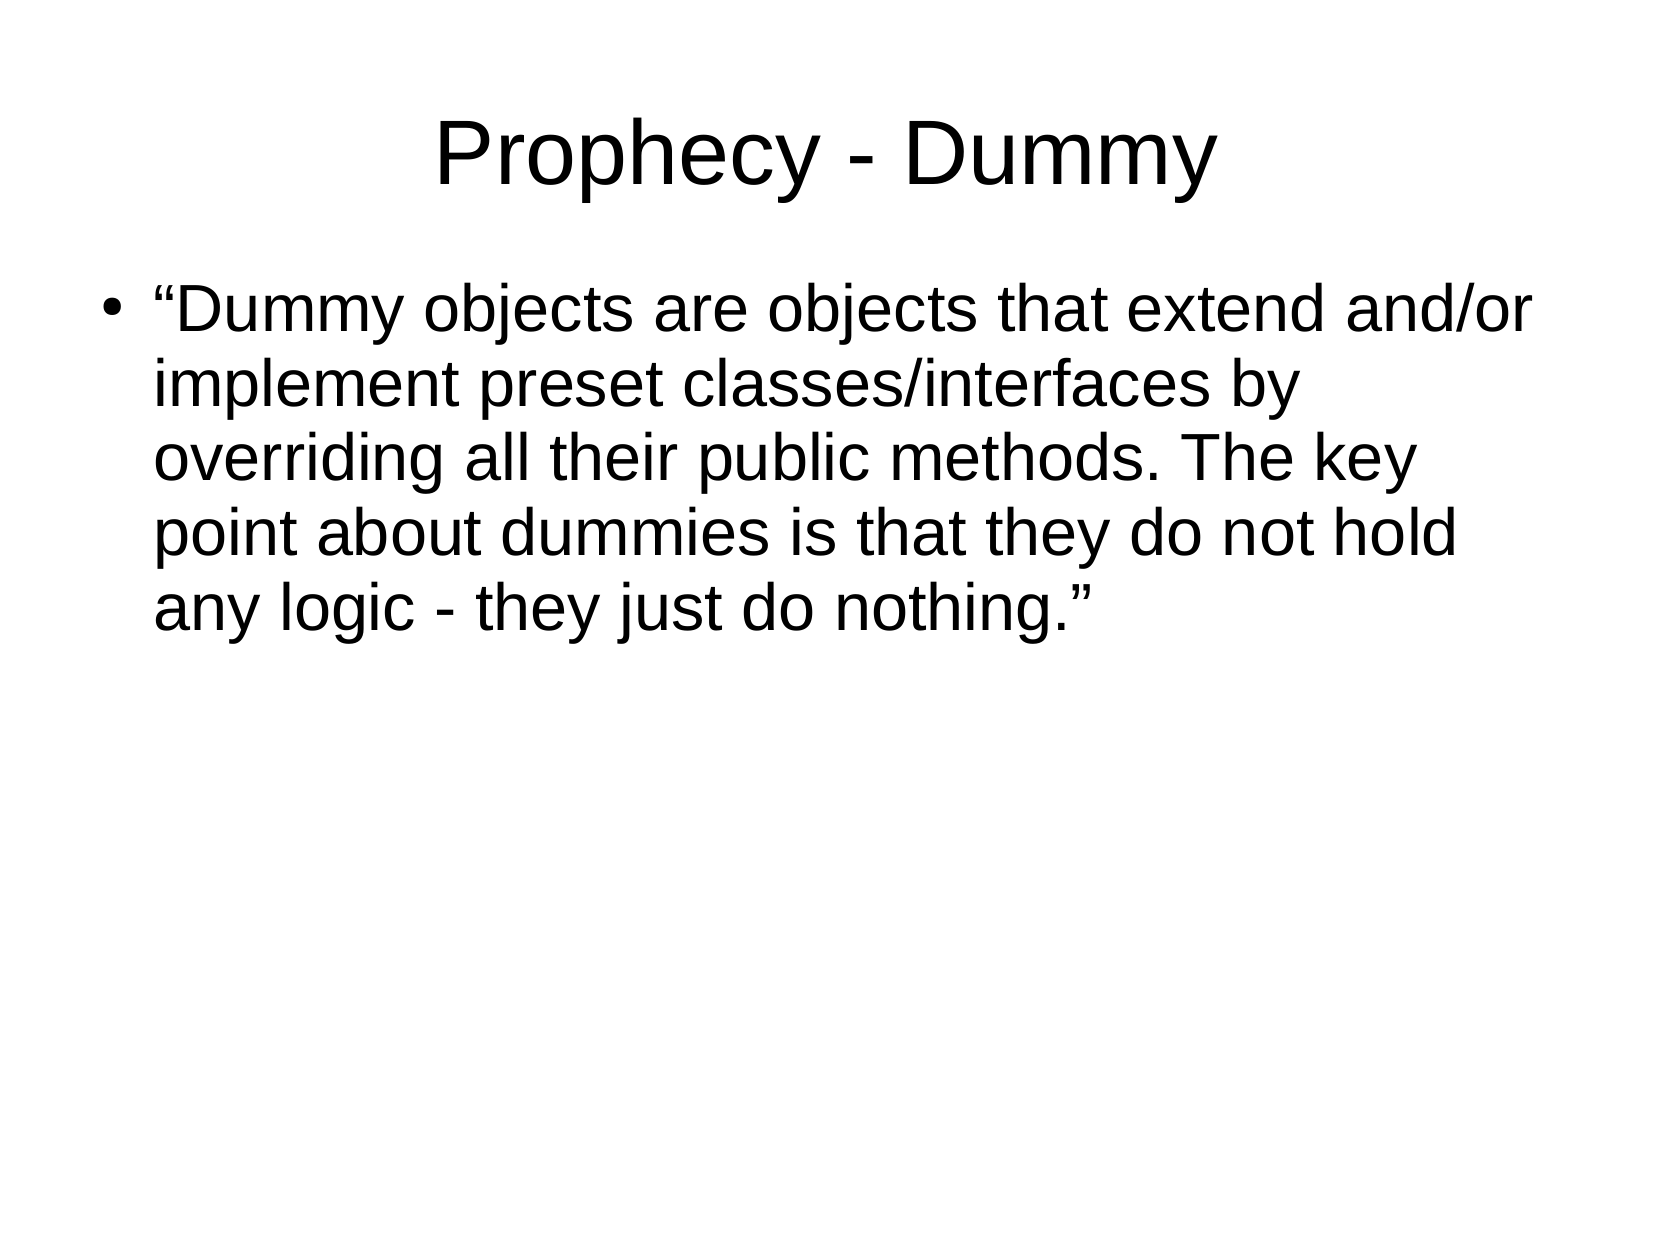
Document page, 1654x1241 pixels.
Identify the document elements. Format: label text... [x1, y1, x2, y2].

list “Dummy objects are objects that extend and/or implement preset classes/interfaces by overriding all their public methods. The key point about dummies is that they do not hold any logic - they just do nothing.” [82, 270, 1571, 991]
title Prophecy - Dummy [82, 49, 1571, 257]
